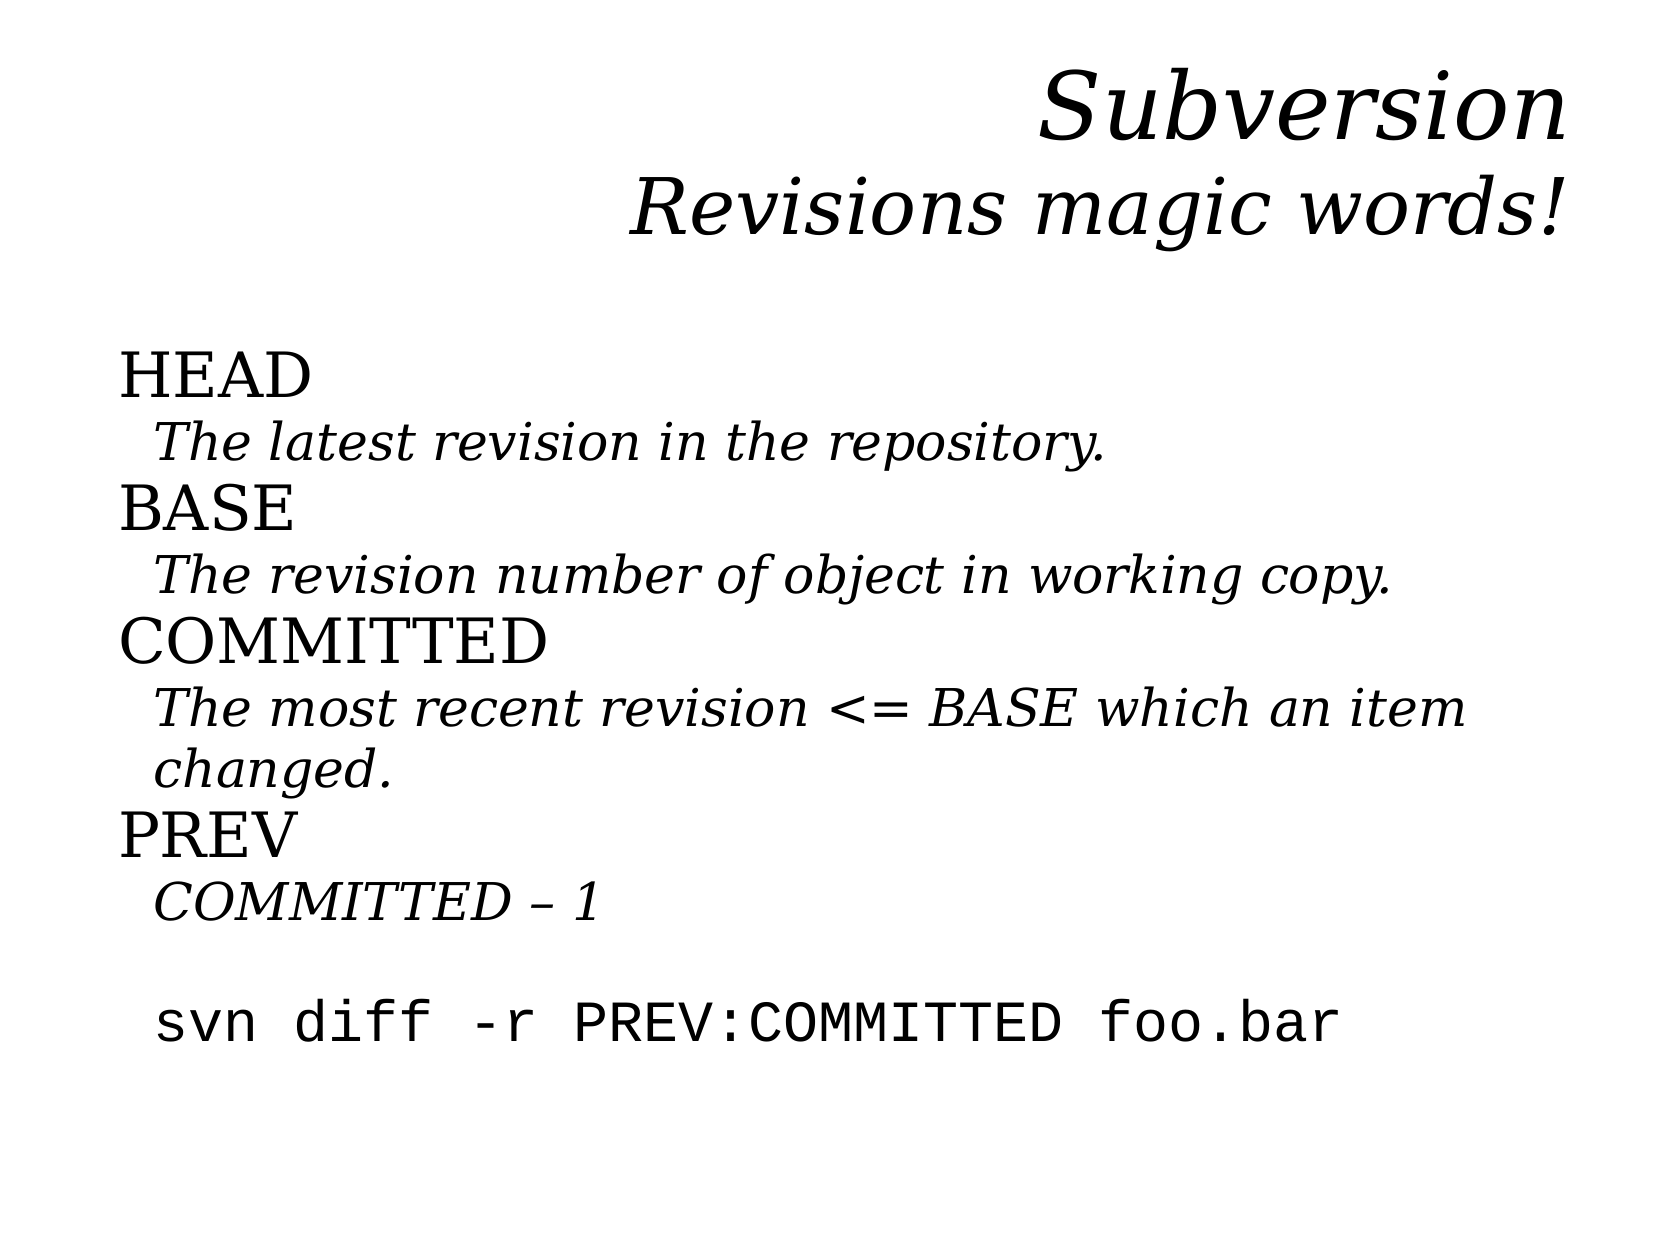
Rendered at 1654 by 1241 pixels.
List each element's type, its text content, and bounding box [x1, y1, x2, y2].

title Subversion Revisions magic words! [82, 52, 1571, 254]
subtitle HEAD The latest revision in the repository. BASE The revision number of object in working copy. COMMITTED The most recent revision <= BASE which an item changed. PREV COMMITTED – 1 svn diff -r PREV:COMMITTED foo.bar [82, 297, 1571, 1101]
